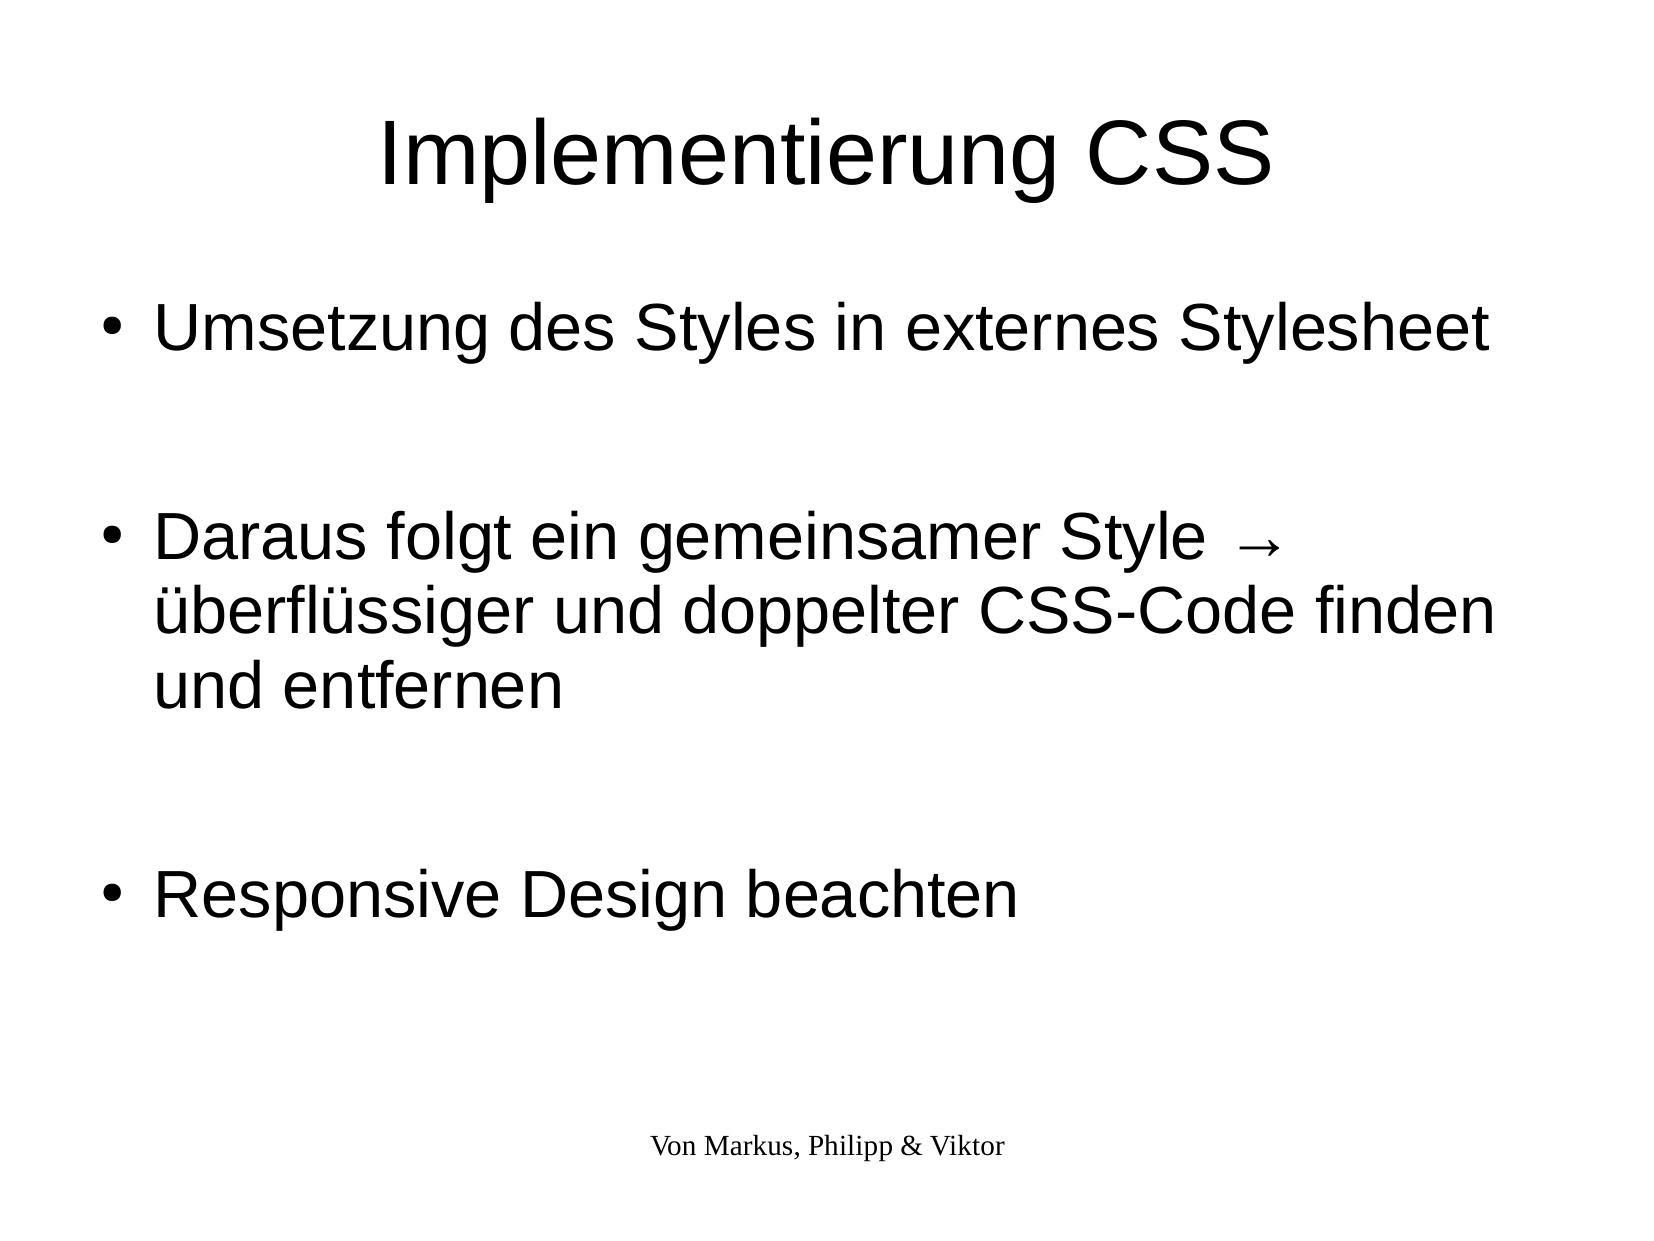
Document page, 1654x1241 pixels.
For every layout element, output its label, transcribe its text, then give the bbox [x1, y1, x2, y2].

list Umsetzung des Styles in externes Stylesheet Daraus folgt ein gemeinsamer Style → überflüssiger und doppelter CSS-Code finden und entfernen Responsive Design beachten [82, 290, 1571, 1109]
title Implementierung CSS [82, 49, 1571, 257]
